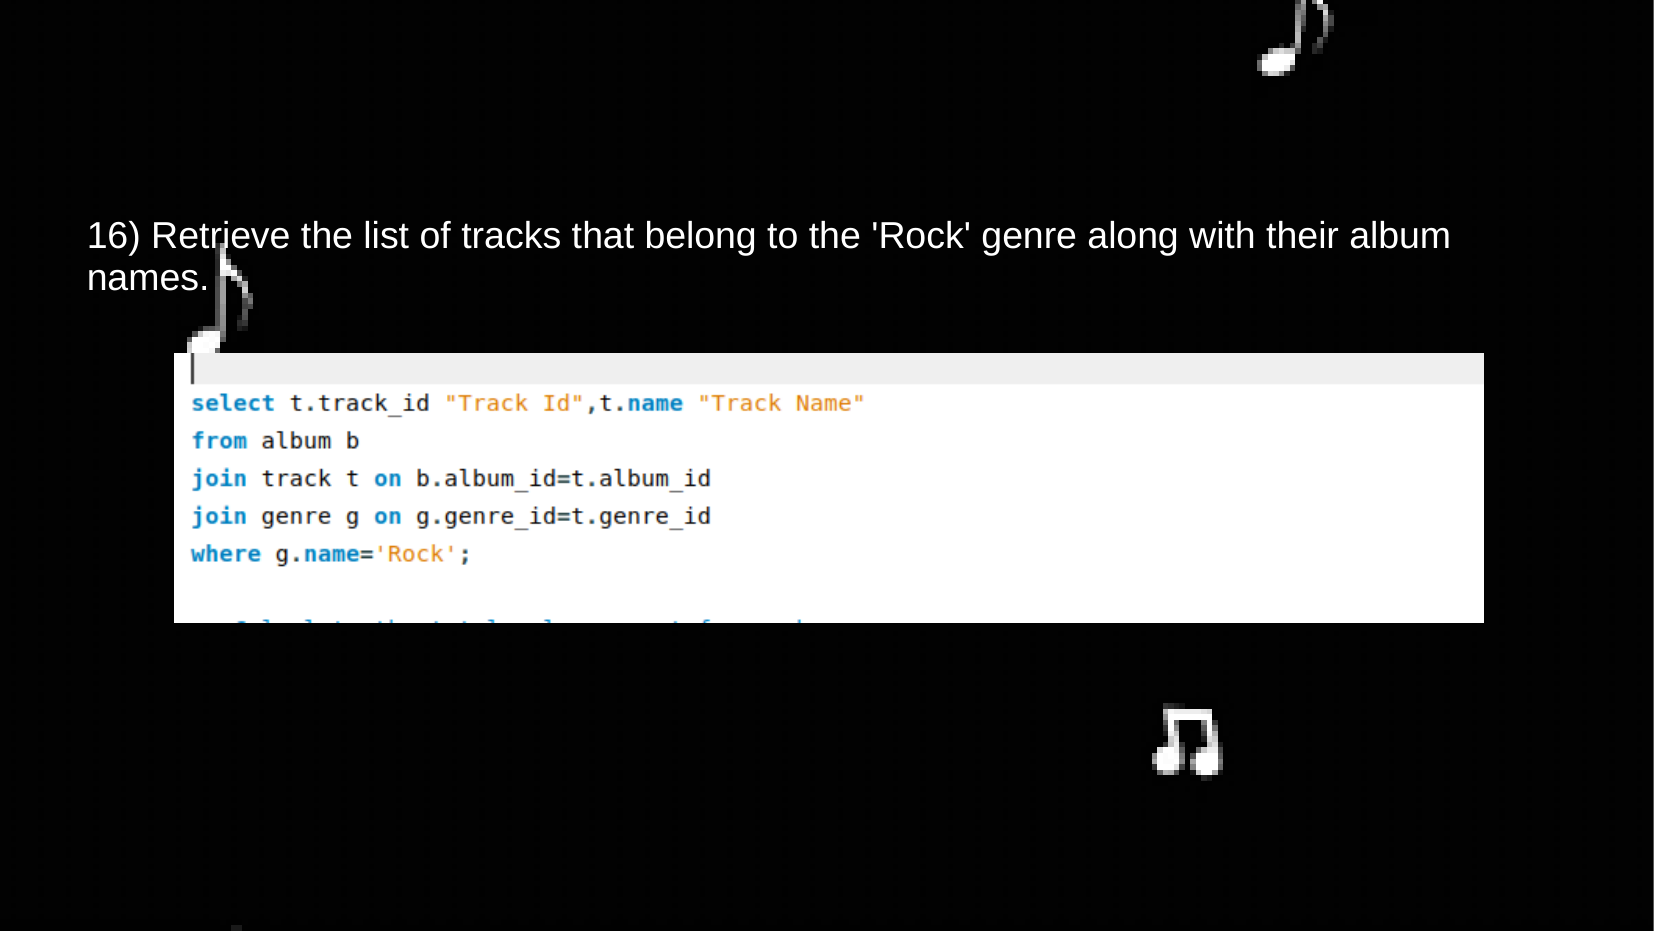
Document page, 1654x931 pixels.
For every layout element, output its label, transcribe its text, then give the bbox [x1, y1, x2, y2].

text_box 16) Retrieve the list of tracks that belong to the 'Rock' genre along with their album names. [72, 206, 1536, 306]
picture [0, 0, 1654, 931]
